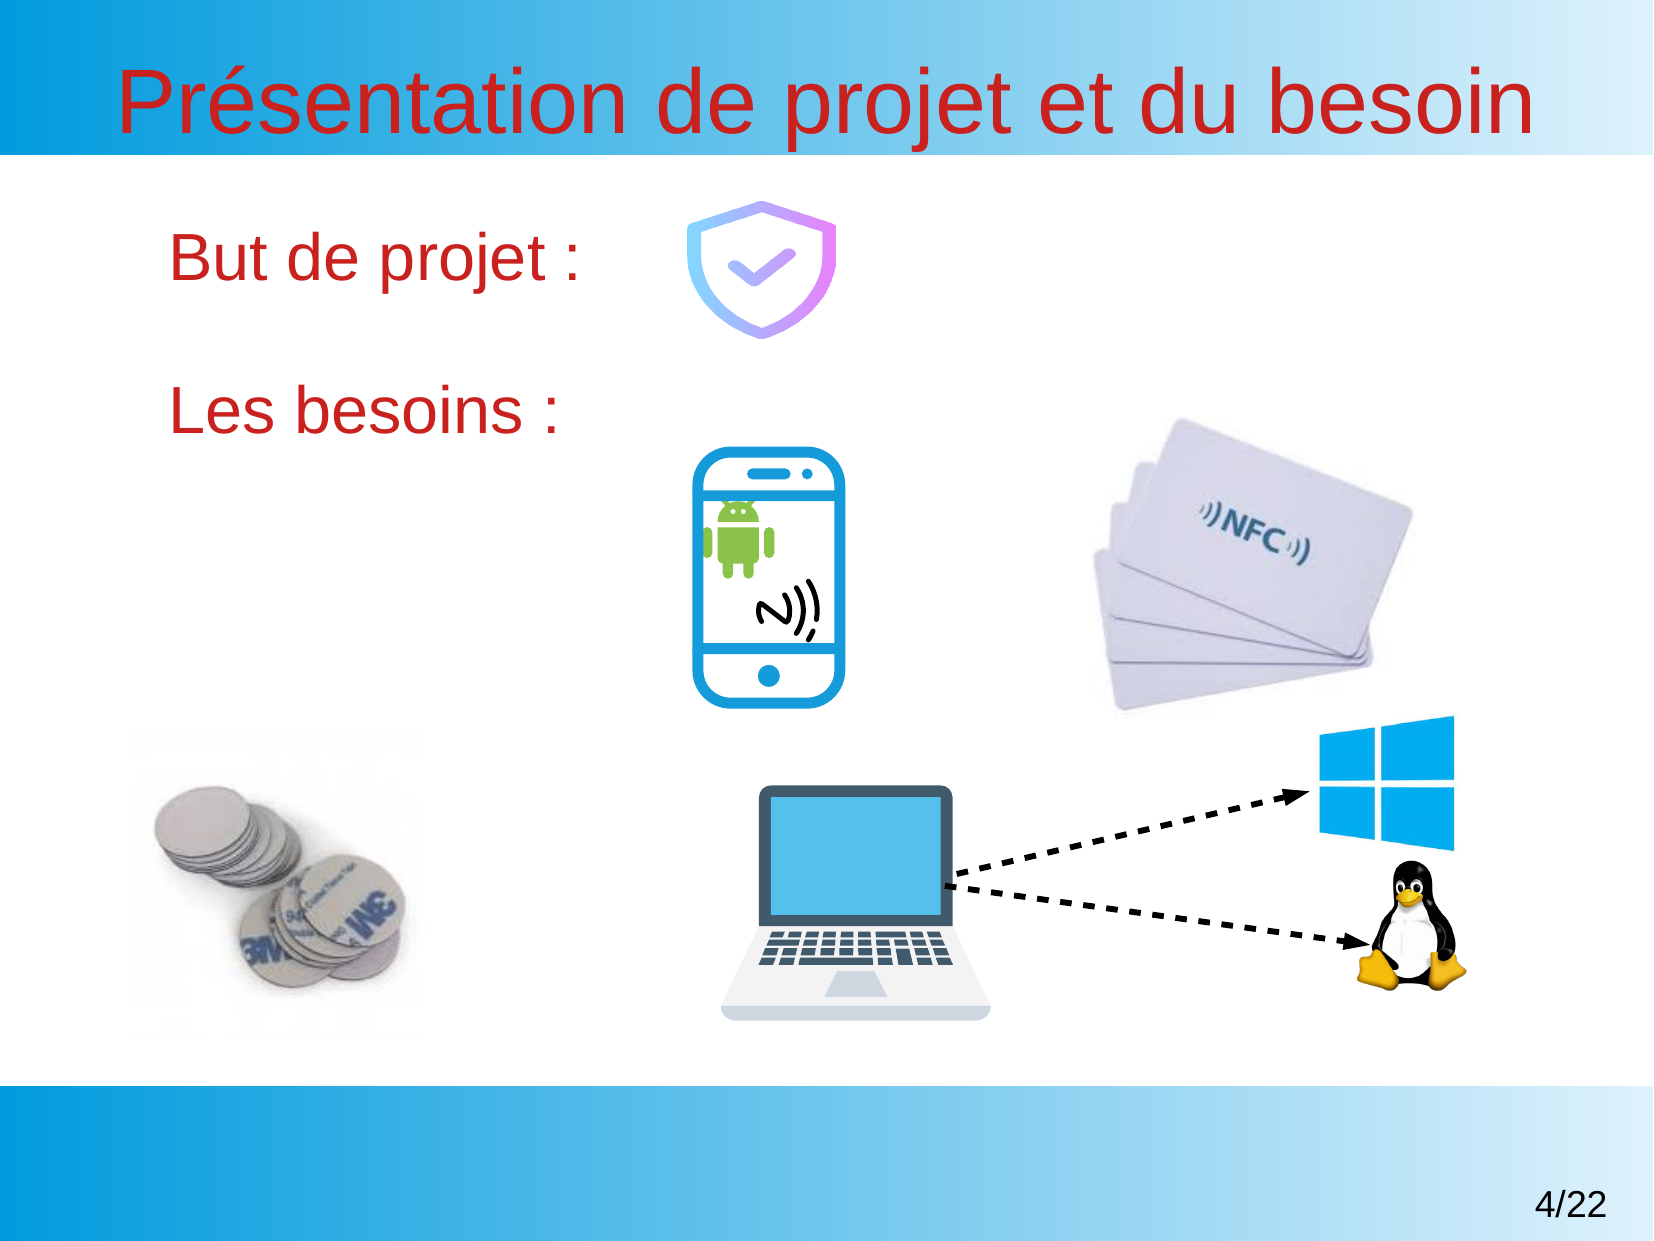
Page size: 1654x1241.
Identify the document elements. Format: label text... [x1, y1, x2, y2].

list [82, 200, 1571, 1010]
text_box <numéro>/22 [1520, 1175, 1654, 1241]
picture [127, 733, 435, 1040]
text_box Les besoins : [153, 366, 615, 497]
picture [637, 446, 900, 709]
text_box But de projet : [153, 212, 674, 303]
title Présentation de projet et du besoin [82, 49, 1571, 155]
picture [673, 200, 851, 340]
picture [720, 767, 992, 1039]
picture [1065, 392, 1477, 1005]
